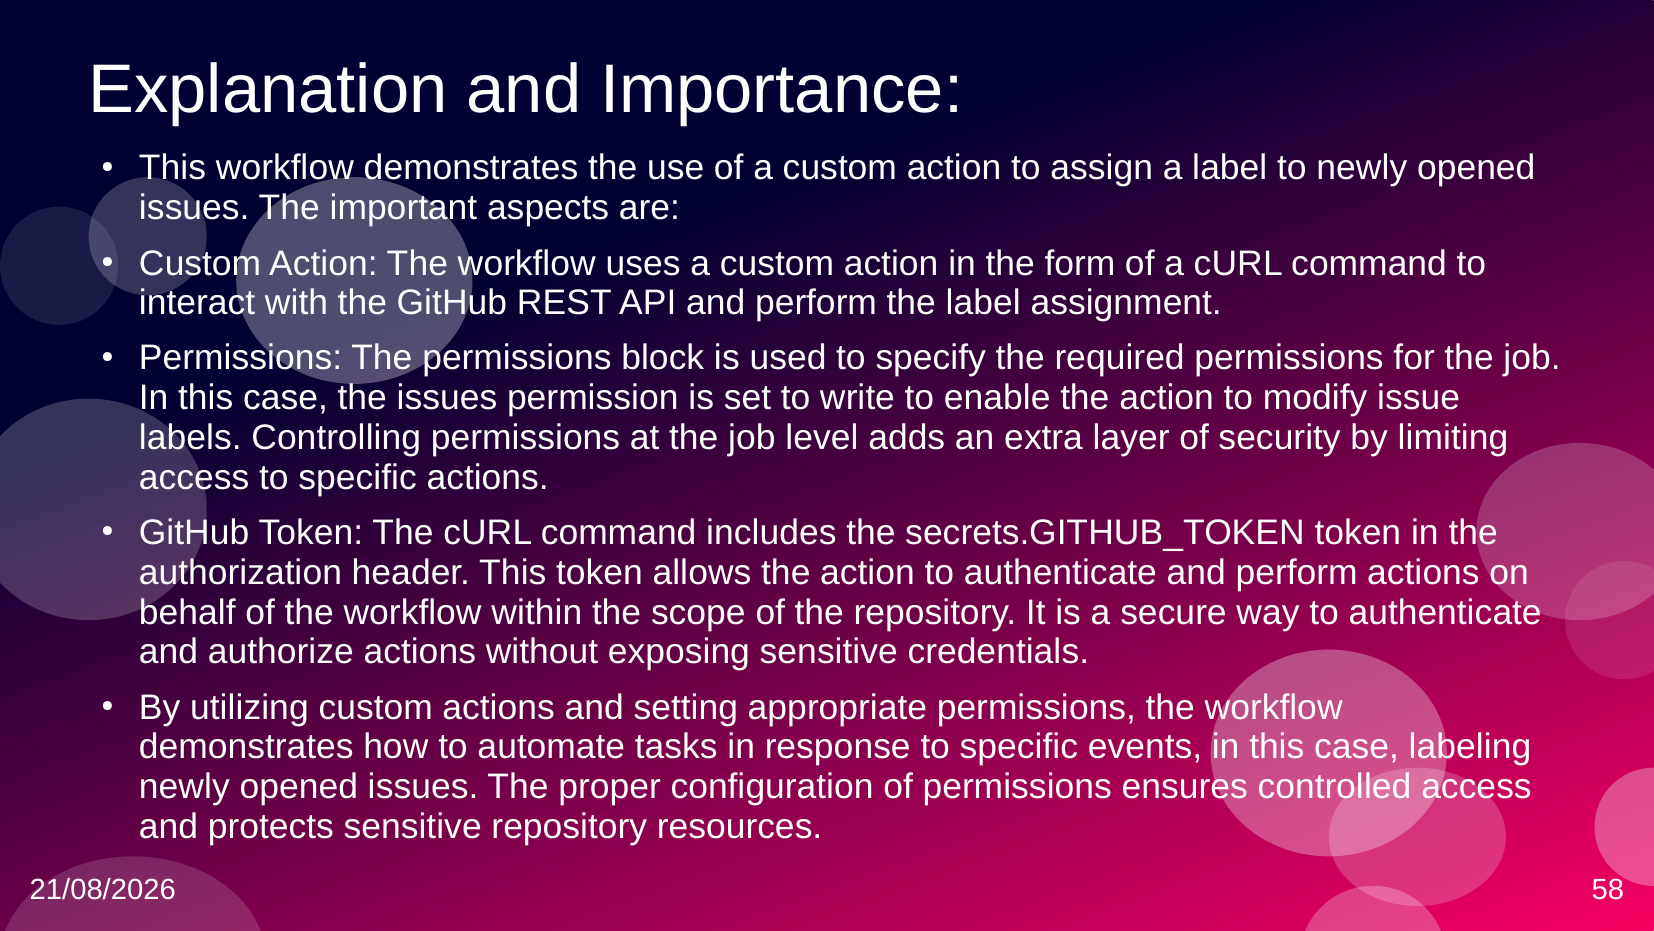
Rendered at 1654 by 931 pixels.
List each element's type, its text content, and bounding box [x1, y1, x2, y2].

title Explanation and Importance: [88, 29, 1565, 147]
list This workflow demonstrates the use of a custom action to assign a label to newly opened issues. The important aspects are: Custom Action: The workflow uses a custom action in the form of a cURL command to interact with the GitHub REST API and perform the label assignment. Permissions: The permissions block is used to specify the required permissions for the job. In this case, the issues permission is set to write to enable the action to modify issue labels. Controlling permissions at the job level adds an extra layer of security by limiting access to specific actions. GitHub Token: The cURL command includes the secrets.GITHUB_TOKEN token in the authorization header. This token allows the action to authenticate and perform actions on behalf of the workflow within the scope of the repository. It is a secure way to authenticate and authorize actions without exposing sensitive credentials. By utilizing custom actions and setting appropriate permissions, the workflow demonstrates how to automate tasks in response to specific events, in this case, labeling newly opened issues. The proper configuration of permissions ensures controlled access and protects sensitive repository resources. [88, 147, 1565, 857]
